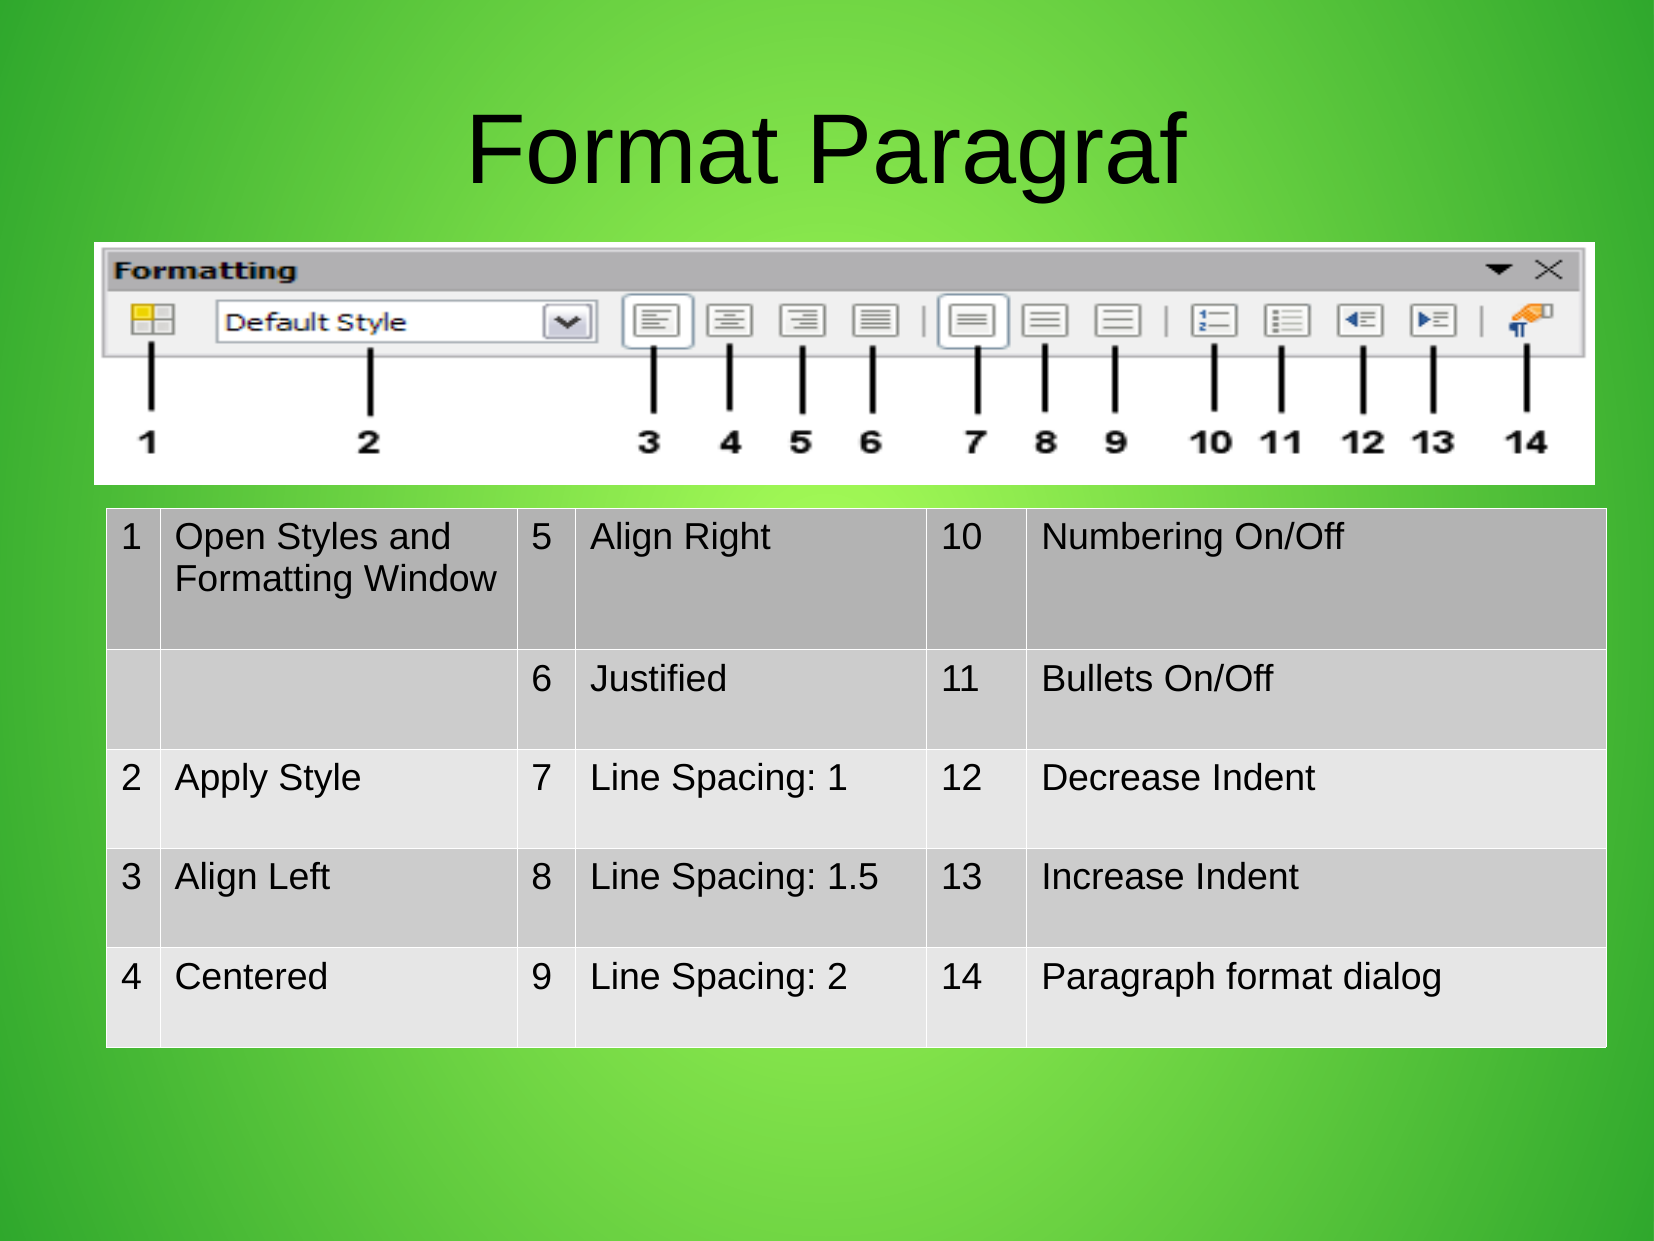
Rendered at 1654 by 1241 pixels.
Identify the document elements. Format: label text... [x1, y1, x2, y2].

table_cell Line Spacing: 1.5 [576, 849, 926, 947]
table_cell 2 [107, 750, 160, 848]
table_header Open Styles and Formatting Window [161, 509, 517, 649]
table_cell Paragraph format dialog [1027, 948, 1606, 1047]
table_cell 6 [518, 650, 575, 749]
table_cell 7 [518, 750, 575, 848]
table_cell Increase Indent [1027, 849, 1606, 947]
table_header 5 [518, 509, 575, 649]
table_cell 14 [927, 948, 1026, 1047]
table_cell 12 [927, 750, 1026, 848]
table_cell Bullets On/Off [1027, 650, 1606, 749]
table_header 1 [107, 509, 160, 649]
table_cell Align Left [161, 849, 517, 947]
table_cell 4 [107, 948, 160, 1047]
table_cell 3 [107, 849, 160, 947]
table_cell Line Spacing: 1 [576, 750, 926, 848]
table_cell 11 [927, 650, 1026, 749]
table_cell Apply Style [161, 750, 517, 848]
picture [94, 242, 1595, 485]
table_header Numbering On/Off [1027, 509, 1606, 649]
table_cell 13 [927, 849, 1026, 947]
table_header 10 [927, 509, 1026, 649]
table_cell 8 [518, 849, 575, 947]
table_cell [107, 650, 160, 749]
table_header Align Right [576, 509, 926, 649]
table_cell Line Spacing: 2 [576, 948, 926, 1047]
table_cell [161, 650, 517, 749]
table_cell Centered [161, 948, 517, 1047]
table_cell 9 [518, 948, 575, 1047]
table_cell Decrease Indent [1027, 750, 1606, 848]
table_cell Justified [576, 650, 926, 749]
title Format Paragraf [82, 47, 1571, 252]
